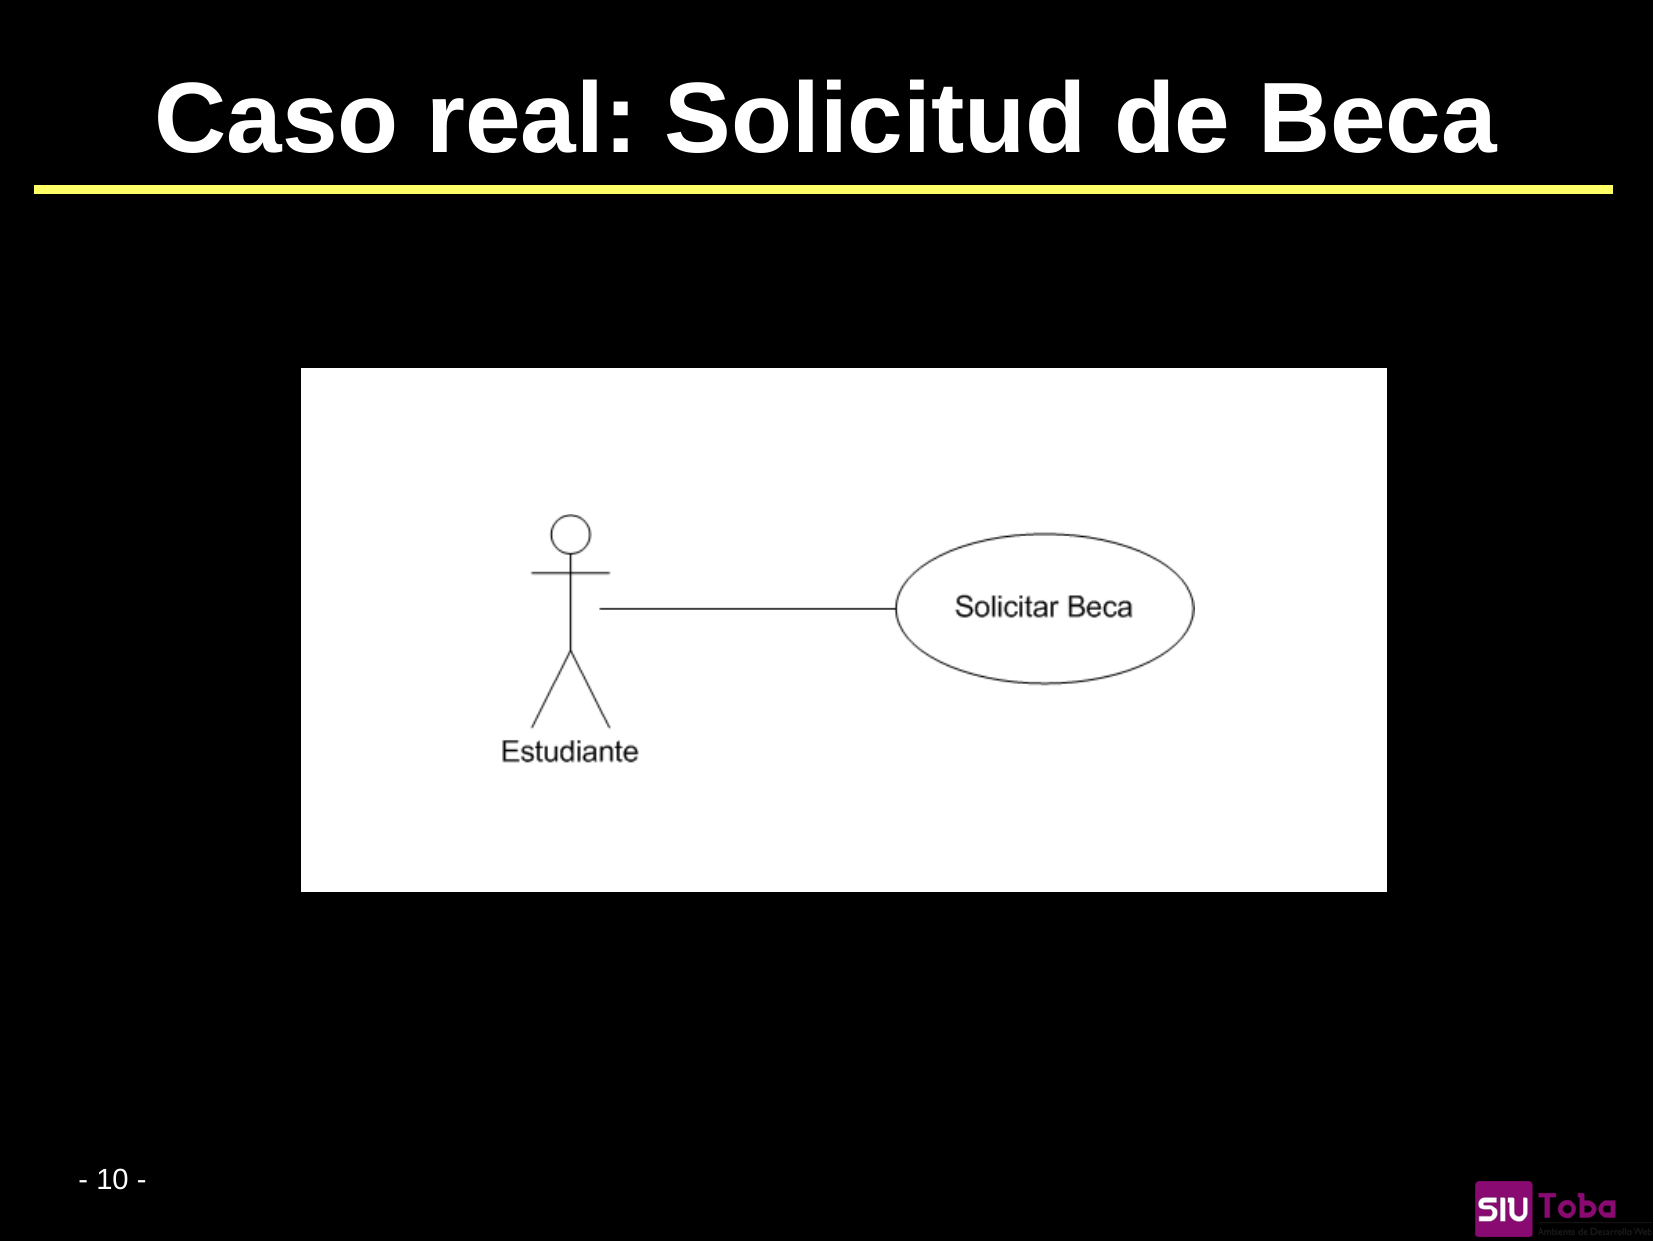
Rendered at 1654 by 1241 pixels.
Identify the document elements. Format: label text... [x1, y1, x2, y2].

title Caso real: Solicitud de Beca [58, 47, 1594, 188]
picture [1475, 1181, 1652, 1237]
text_box [300, 367, 1388, 893]
picture [501, 514, 1195, 772]
